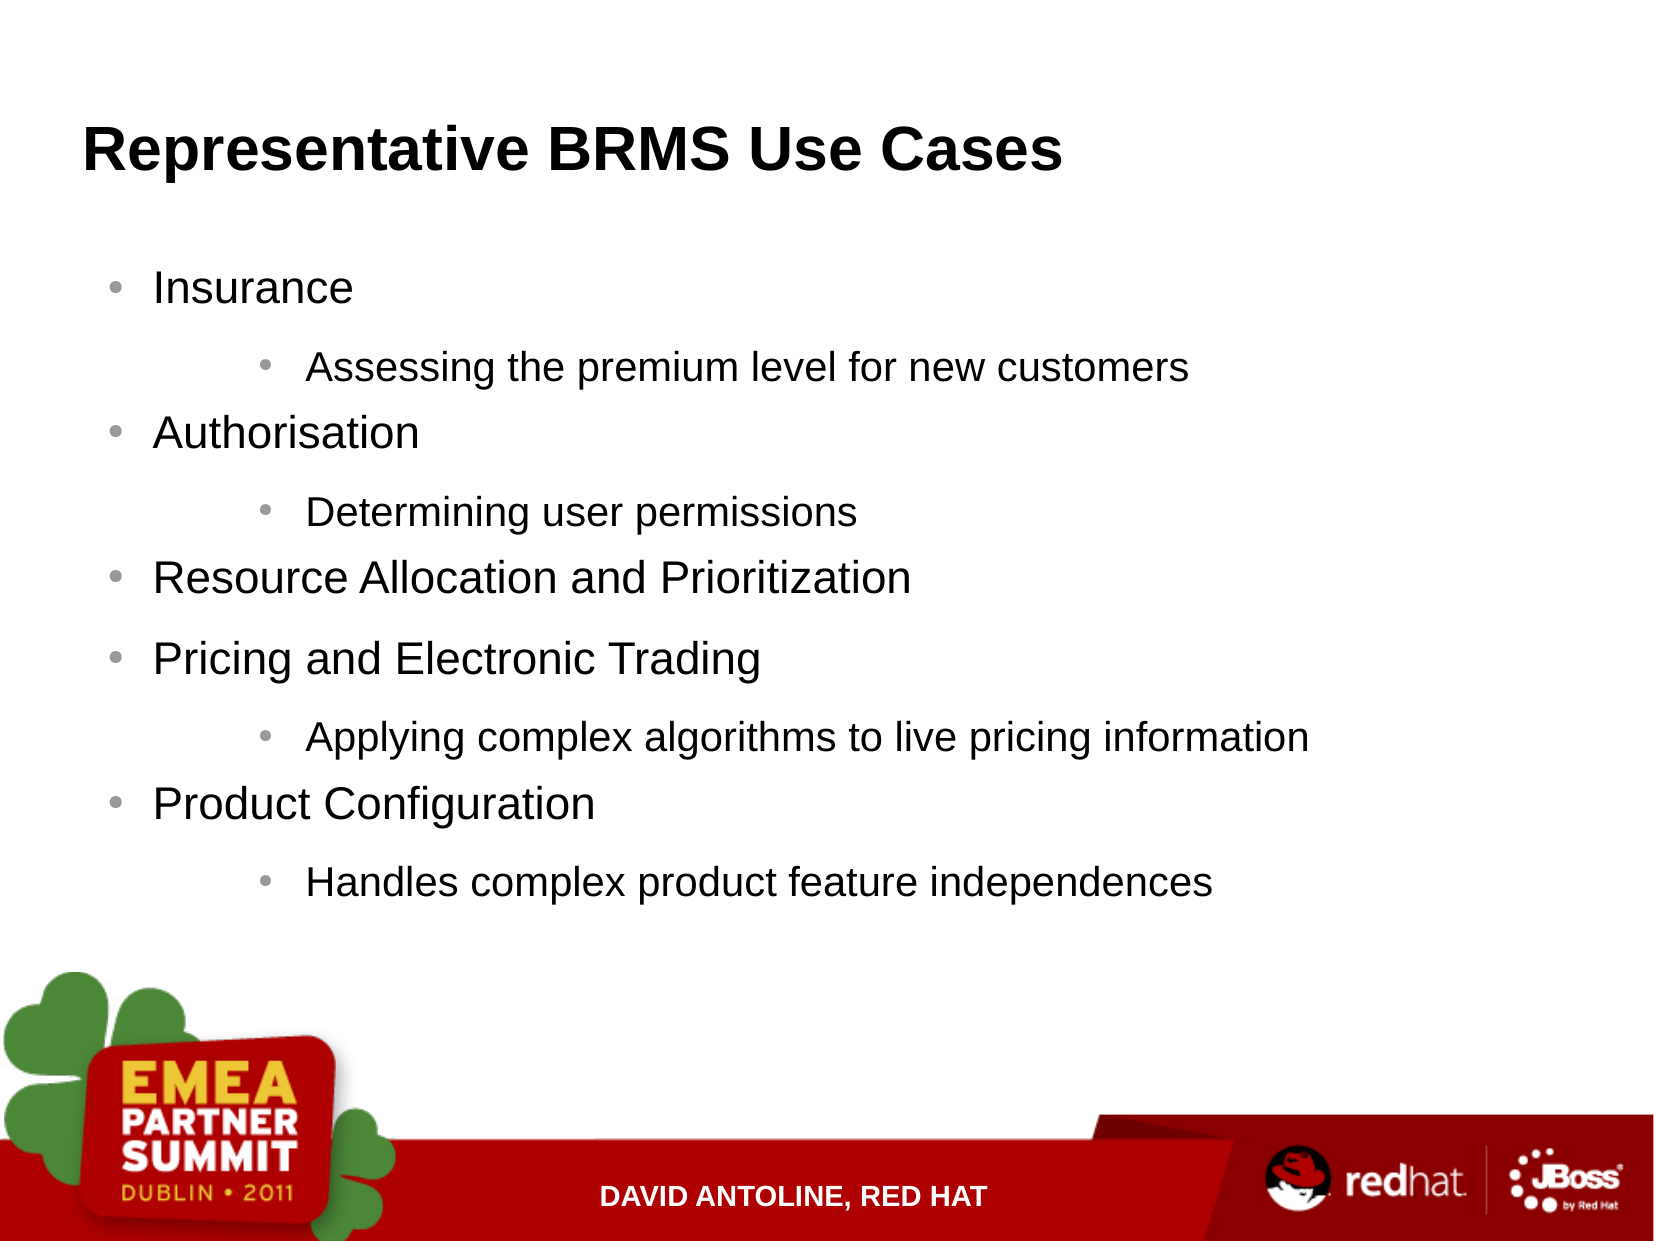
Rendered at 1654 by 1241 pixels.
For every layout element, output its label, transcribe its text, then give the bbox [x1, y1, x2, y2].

title Representative BRMS Use Cases [82, 55, 1571, 243]
picture [0, 972, 1654, 1241]
list Insurance Assessing the premium level for new customers Authorisation Determining user permissions Resource Allocation and Prioritization Pricing and Electronic Trading Applying complex algorithms to live pricing information Product Configuration Handles complex product feature independences [92, 262, 1581, 1042]
